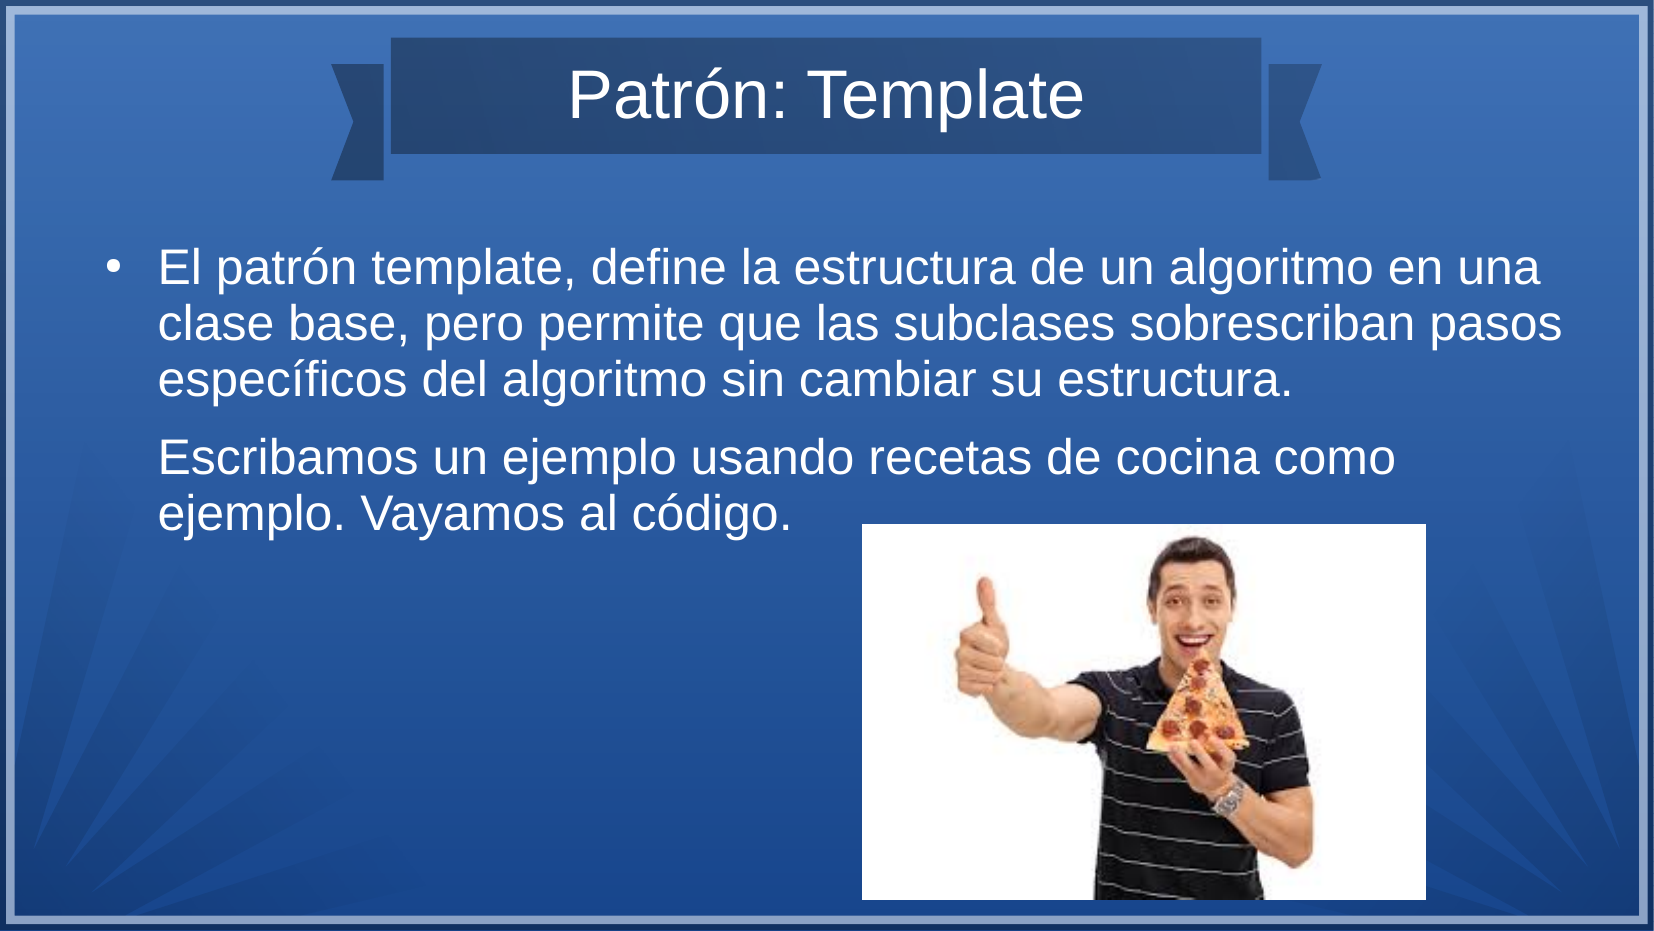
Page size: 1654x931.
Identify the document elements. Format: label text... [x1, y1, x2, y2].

picture [862, 524, 1426, 900]
title Patrón: Template [389, 35, 1264, 154]
list El patrón template, define la estructura de un algoritmo en una clase base, pero permite que las subclases sobrescriban pasos específicos del algoritmo sin cambiar su estructura. Escribamos un ejemplo usando recetas de cocina como ejemplo. Vayamos al código. [86, 239, 1576, 863]
